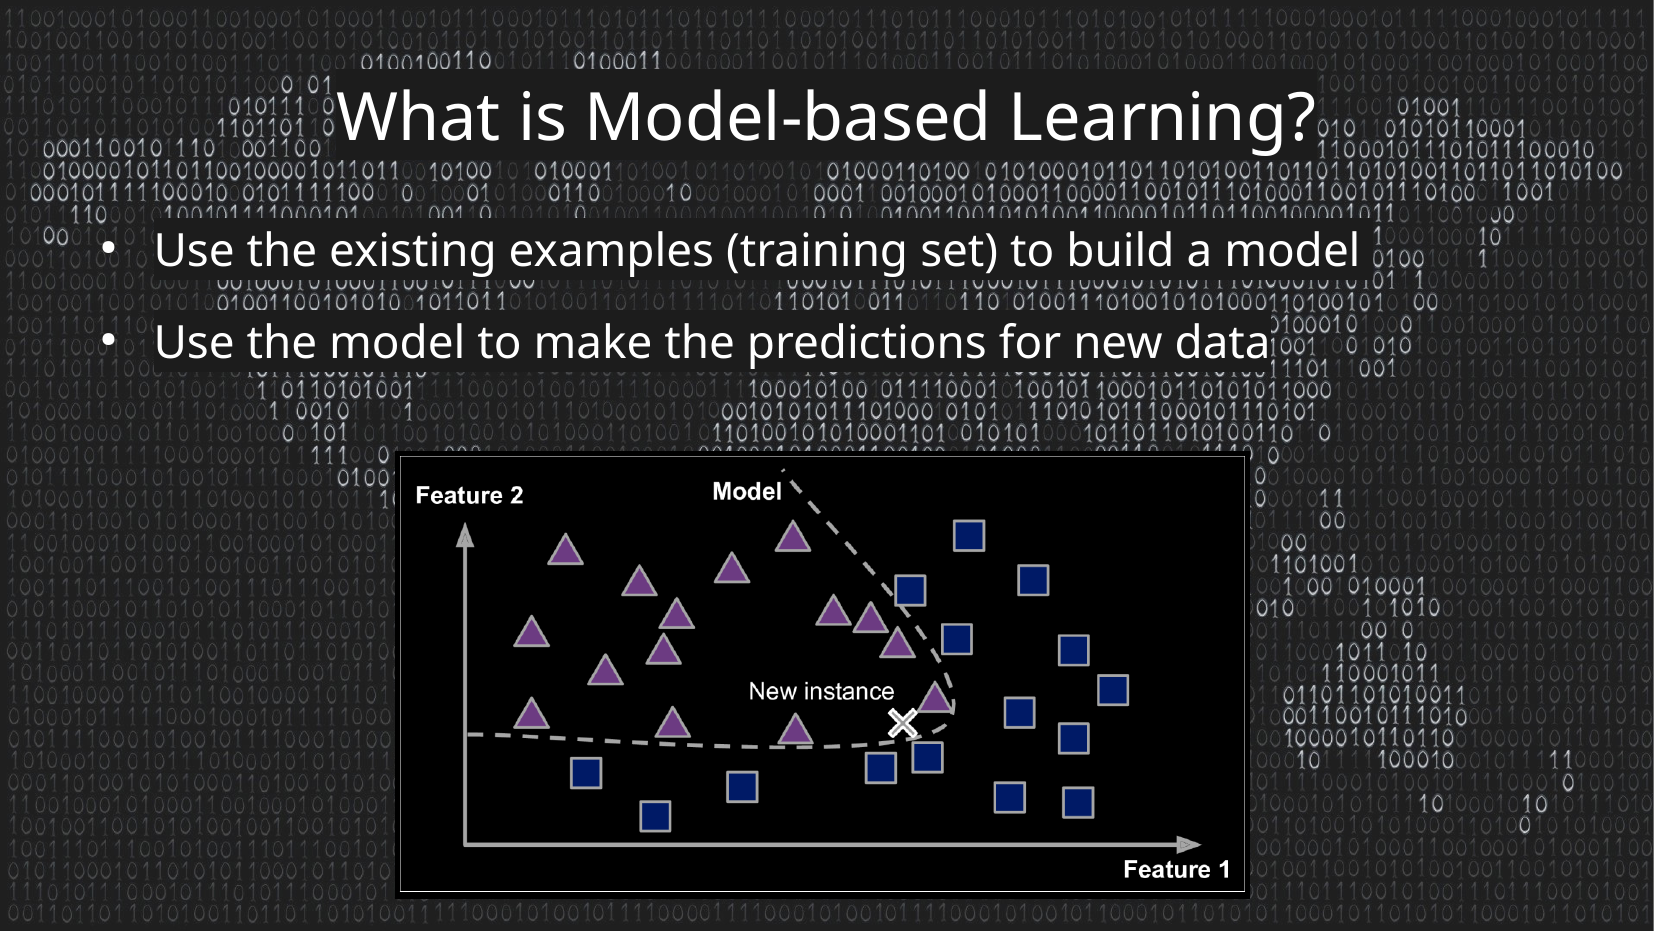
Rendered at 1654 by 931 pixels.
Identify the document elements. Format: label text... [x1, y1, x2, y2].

list Use the existing examples (training set) to build a model Use the model to make the predictions for new data [82, 217, 1571, 758]
picture [0, 0, 1654, 931]
title What is Model-based Learning? [82, 37, 1571, 193]
